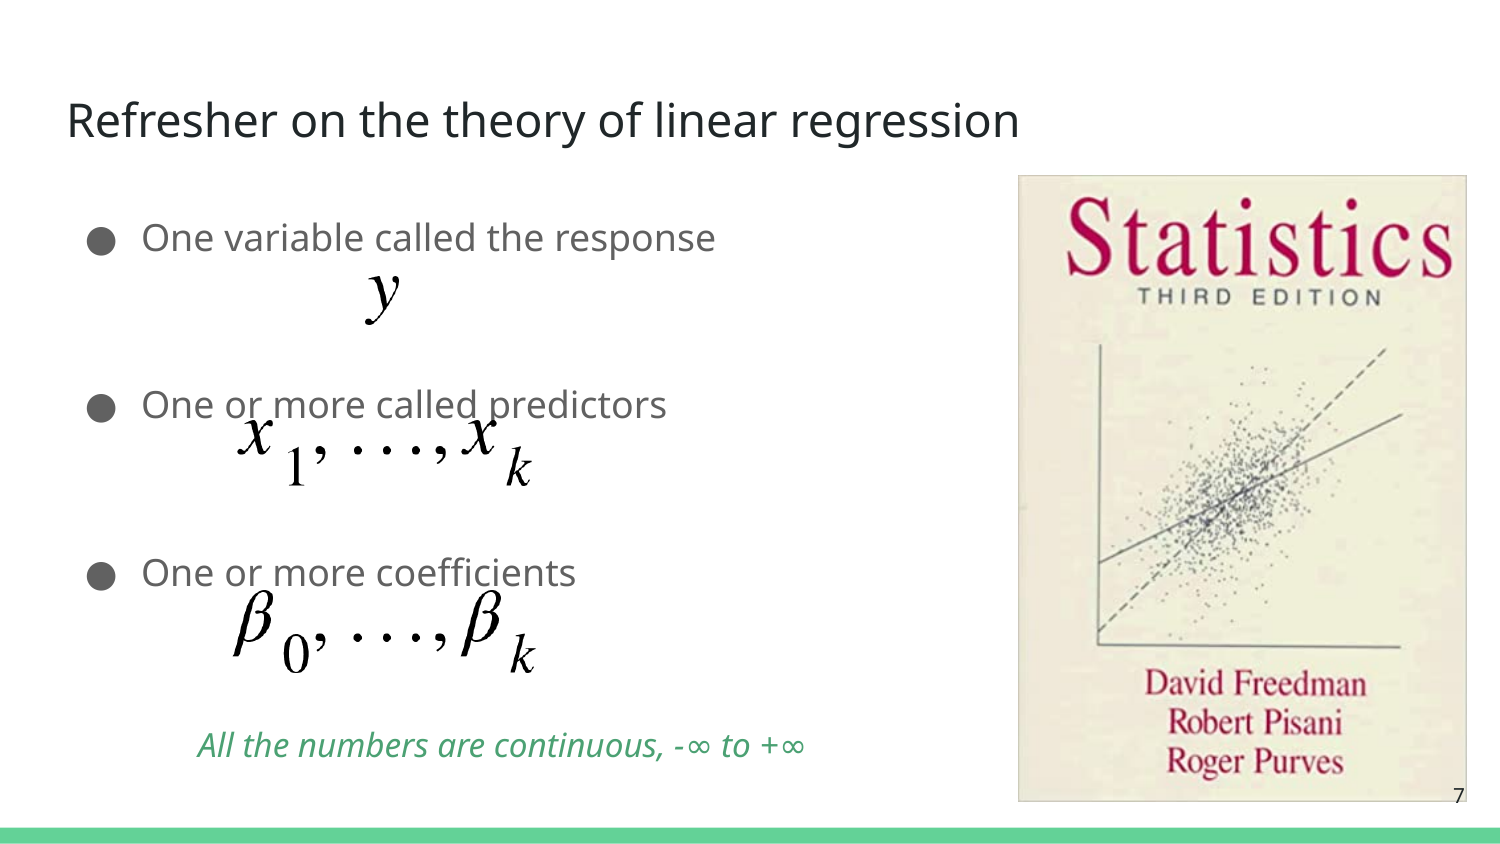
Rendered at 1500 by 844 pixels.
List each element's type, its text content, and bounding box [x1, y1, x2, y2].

picture [1018, 175, 1467, 802]
slide_number <number> [1389, 764, 1480, 830]
picture [237, 420, 533, 486]
picture [365, 276, 405, 325]
title Refresher on the theory of linear regression [51, 72, 1449, 167]
list One variable called the response One or more called predictors One or more coefficients [51, 189, 1018, 750]
text_box All the numbers are continuous, -∞ to +∞ [70, 709, 935, 780]
picture [232, 590, 537, 673]
